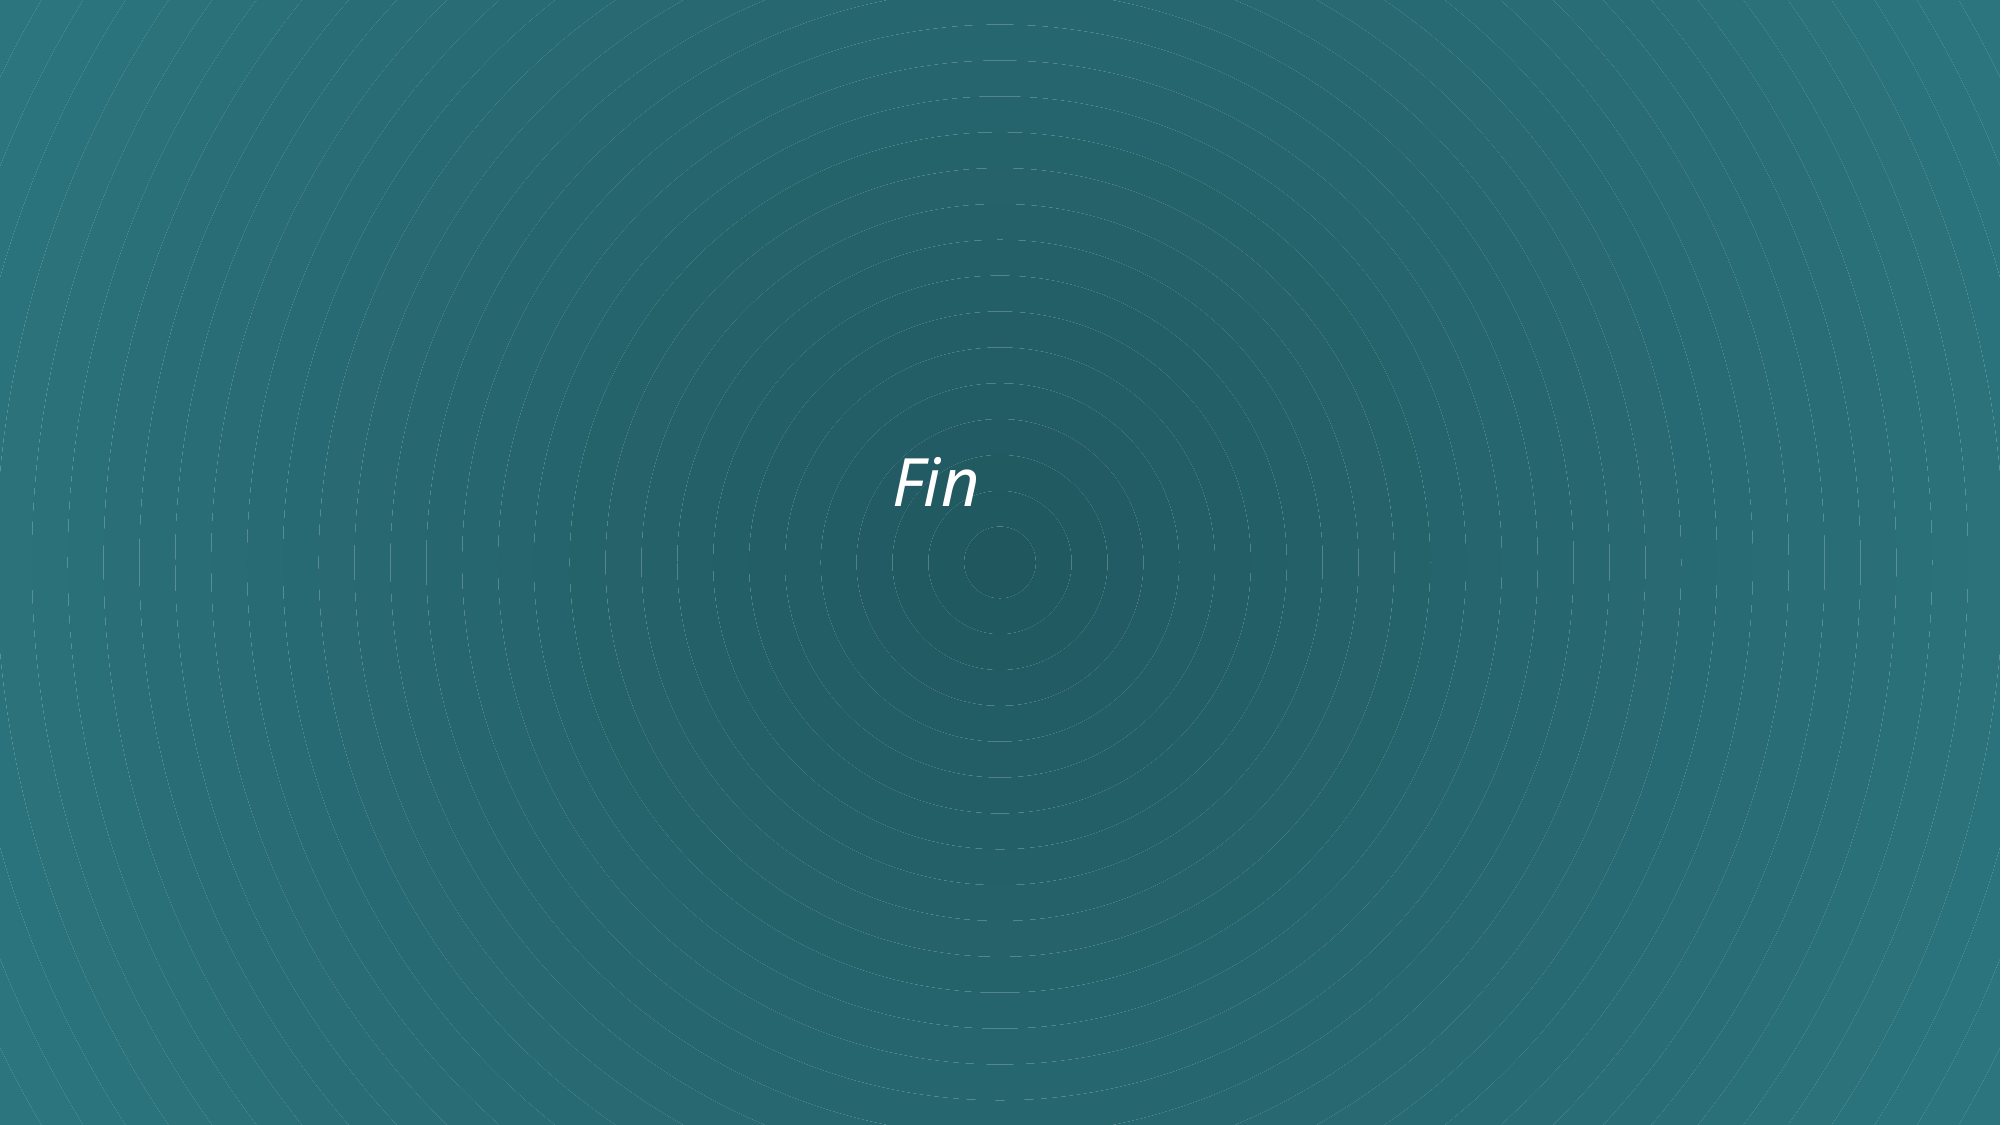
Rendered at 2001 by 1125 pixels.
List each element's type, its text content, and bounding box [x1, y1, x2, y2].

text_box Fin [530, 441, 1343, 548]
